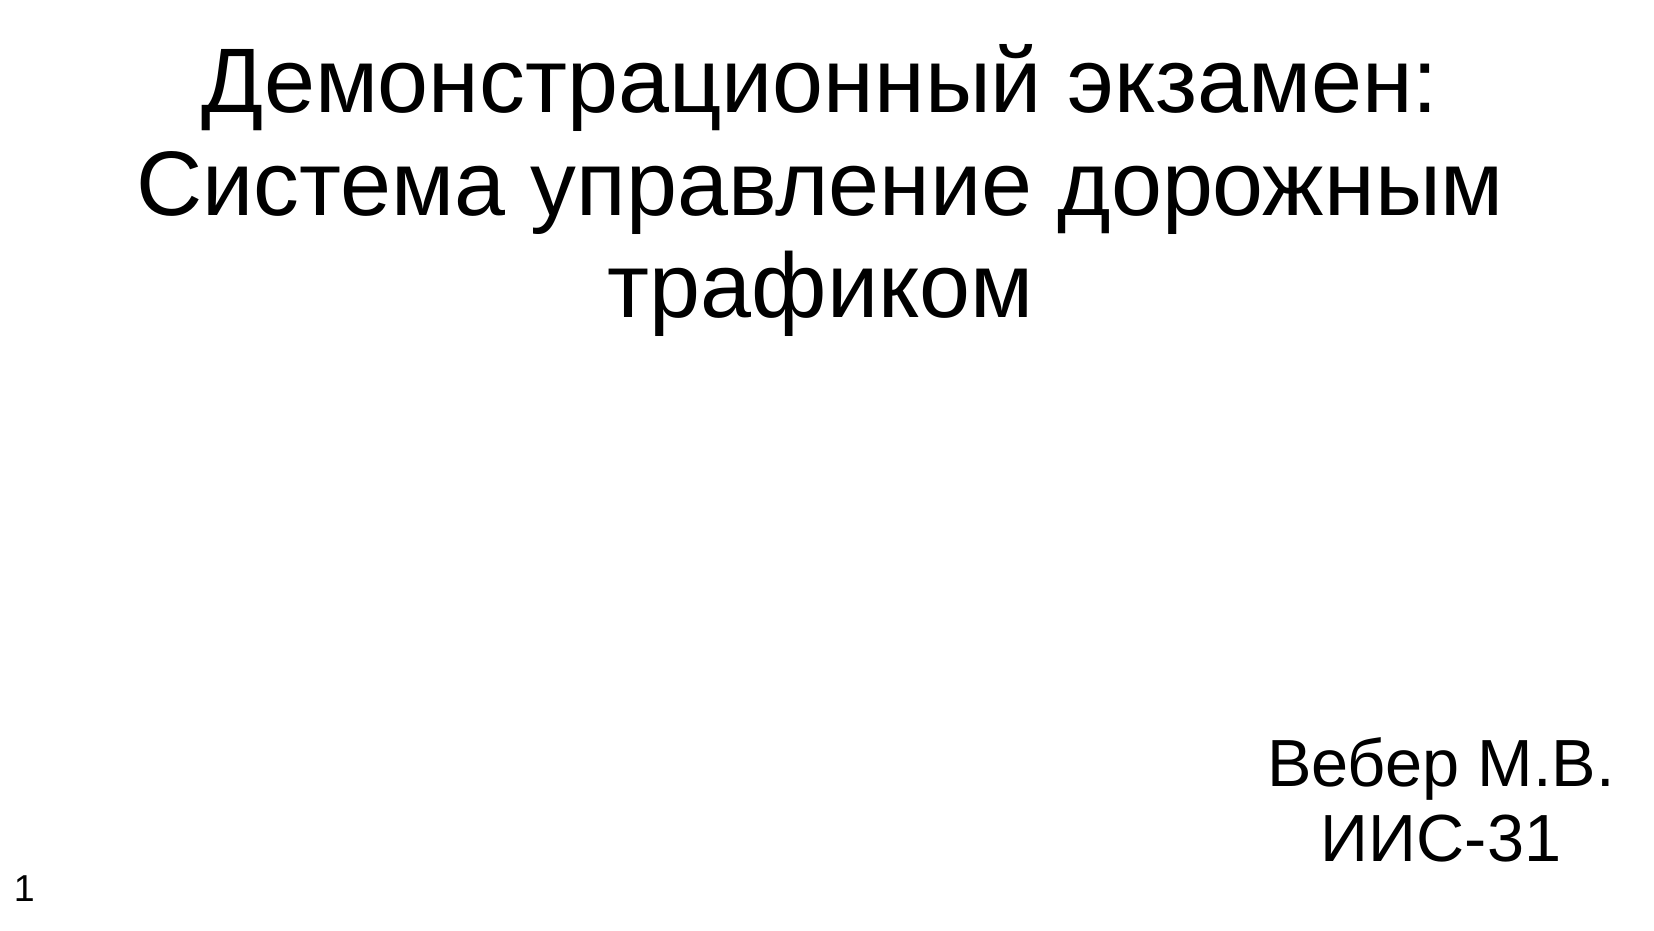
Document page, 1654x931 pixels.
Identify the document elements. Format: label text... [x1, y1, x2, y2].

subtitle Вебер М.В. ИИС-31 [696, 531, 1654, 931]
text_box <номер> [0, 860, 562, 931]
title Демонстрационный экзамен: Система управление дорожным трафиком [76, 29, 1565, 338]
